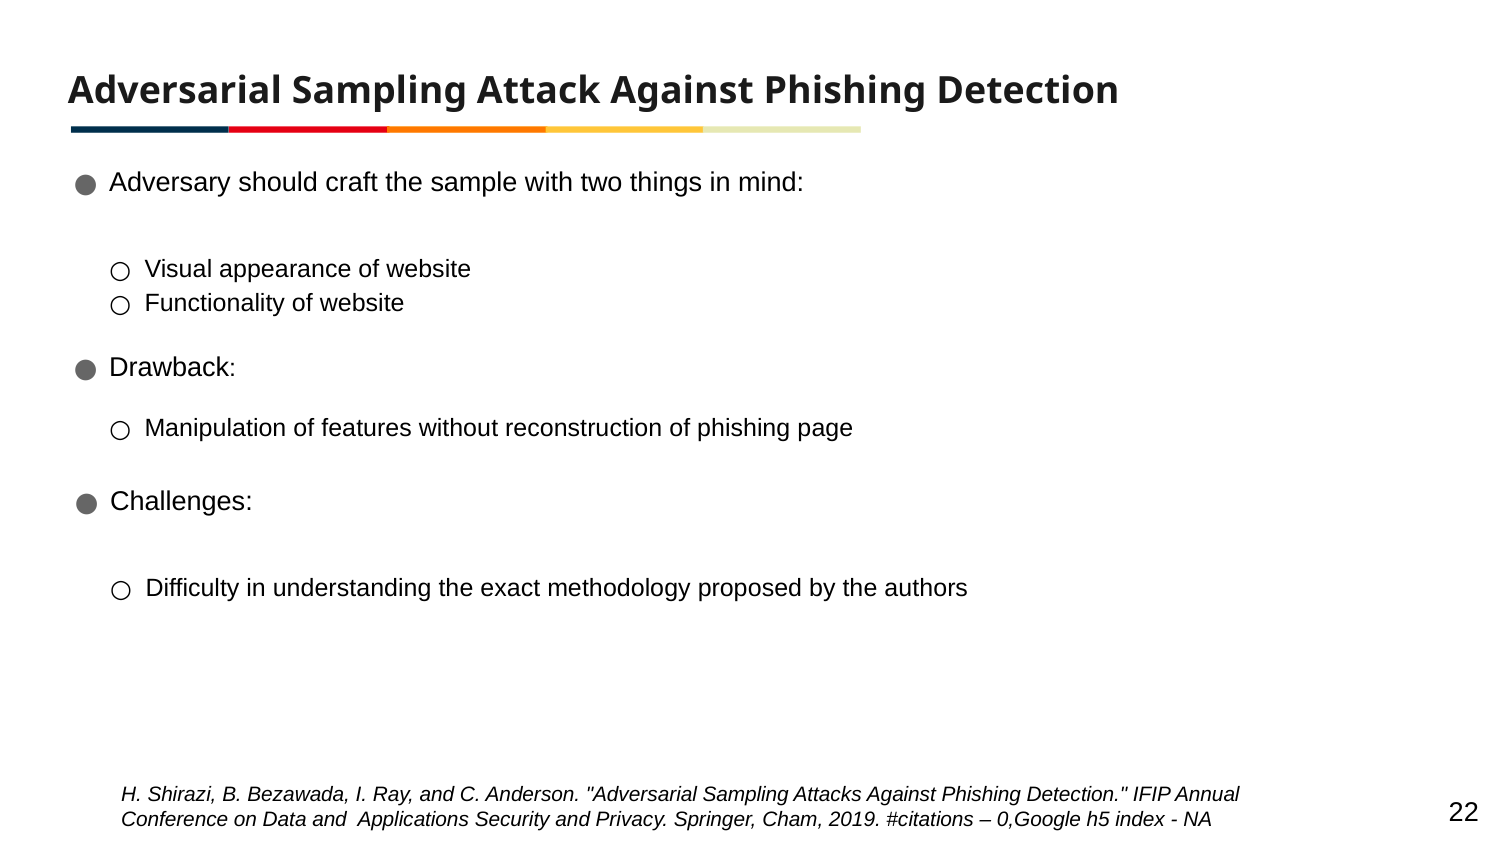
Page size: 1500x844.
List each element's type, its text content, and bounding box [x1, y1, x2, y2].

text_box Challenges: Difficulty in understanding the exact methodology proposed by the authors [60, 443, 1223, 844]
slide_number <number> [1403, 779, 1494, 844]
text_box Adversary should craft the sample with two things in mind: Visual appearance of website Functionality of website Drawback: Manipulation of features without reconstruction of phishing page [59, 158, 1222, 811]
text_box H. Shirazi, B. Bezawada, I. Ray, and C. Anderson. "Adversarial Sampling Attacks Against Phishing Detection." IFIP Annual Conference on Data and Applications Security and Privacy. Springer, Cham, 2019. #citations – 0,Google h5 index - NA [1223, 773, 1318, 835]
picture [70, 122, 874, 135]
text_box Adversarial Sampling Attack Against Phishing Detection [53, 59, 1394, 158]
